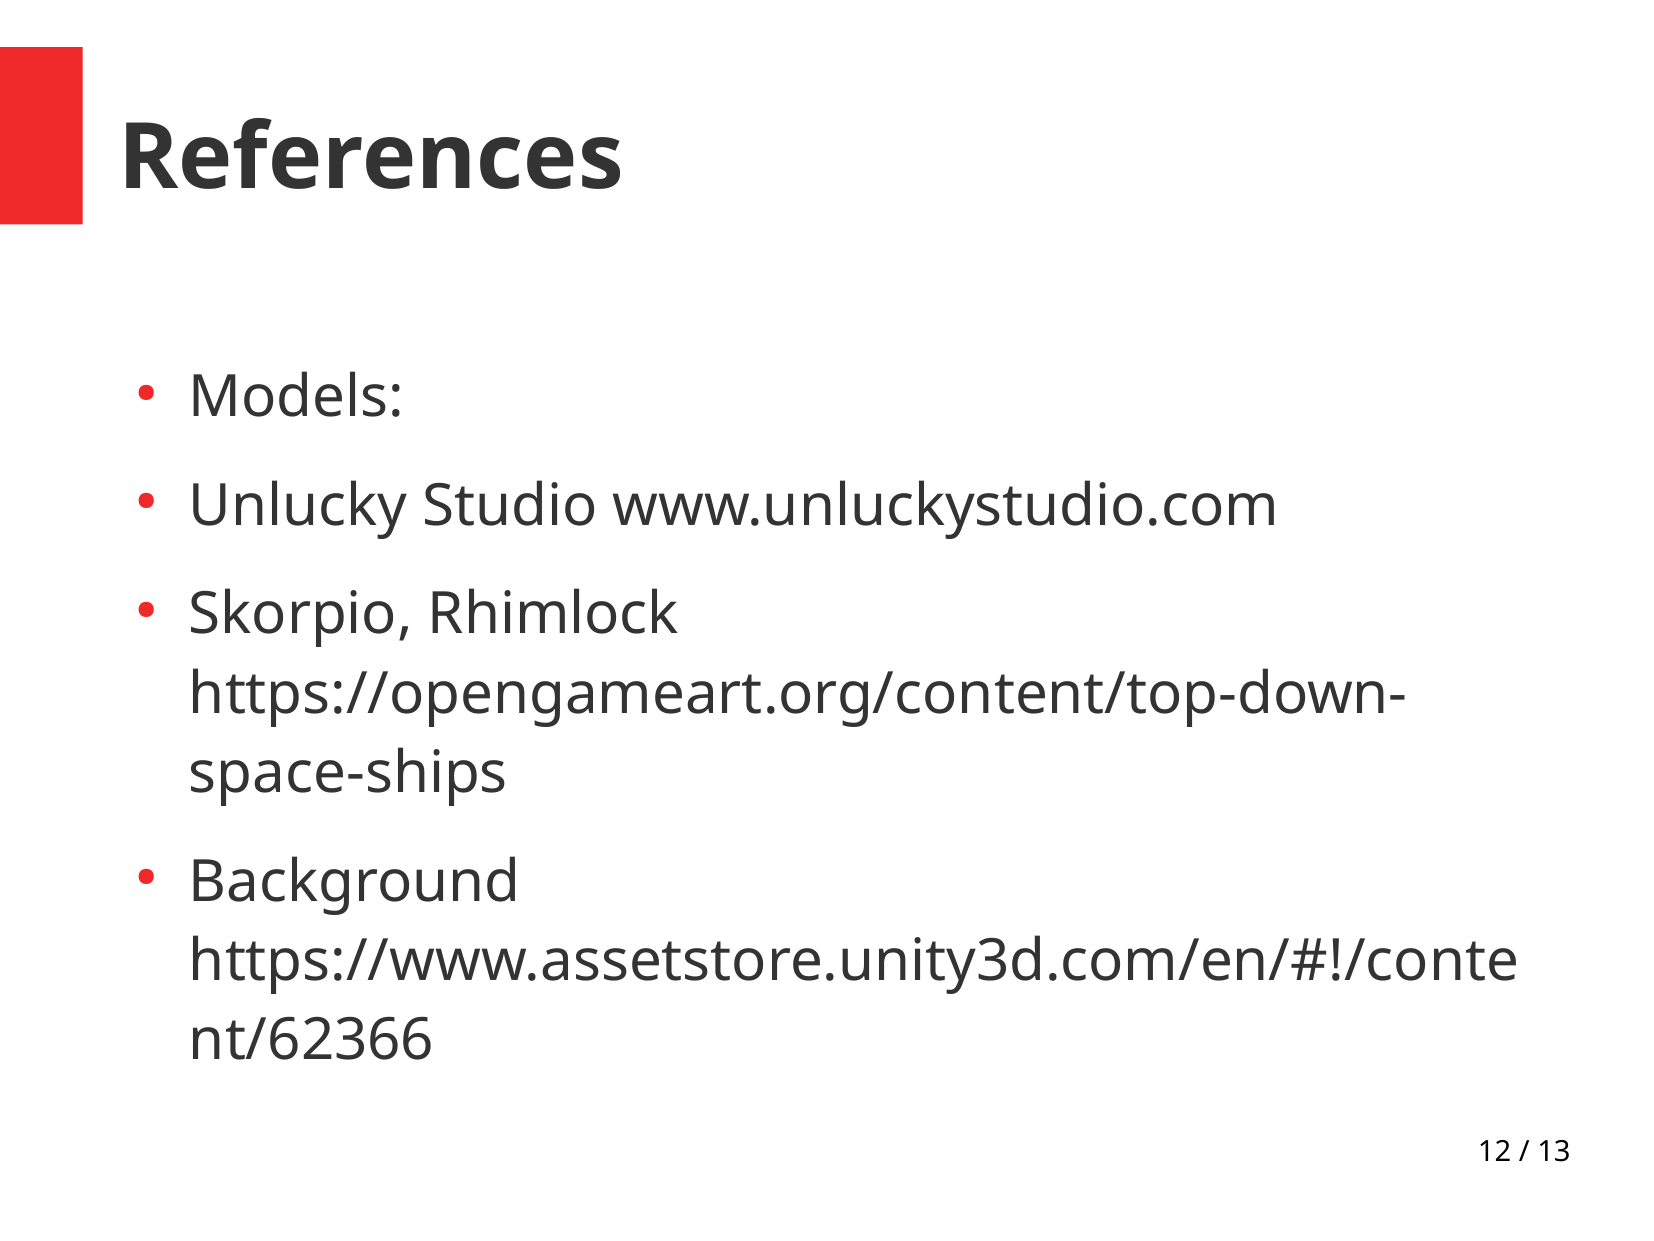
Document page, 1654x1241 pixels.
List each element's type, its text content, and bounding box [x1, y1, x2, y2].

list Models: Unlucky Studio www.unluckystudio.com Skorpio, Rhimlock https://opengameart.org/content/top-down-space-ships Background https://www.assetstore.unity3d.com/en/#!/content/62366 [118, 354, 1536, 1074]
title References [118, 49, 1571, 257]
